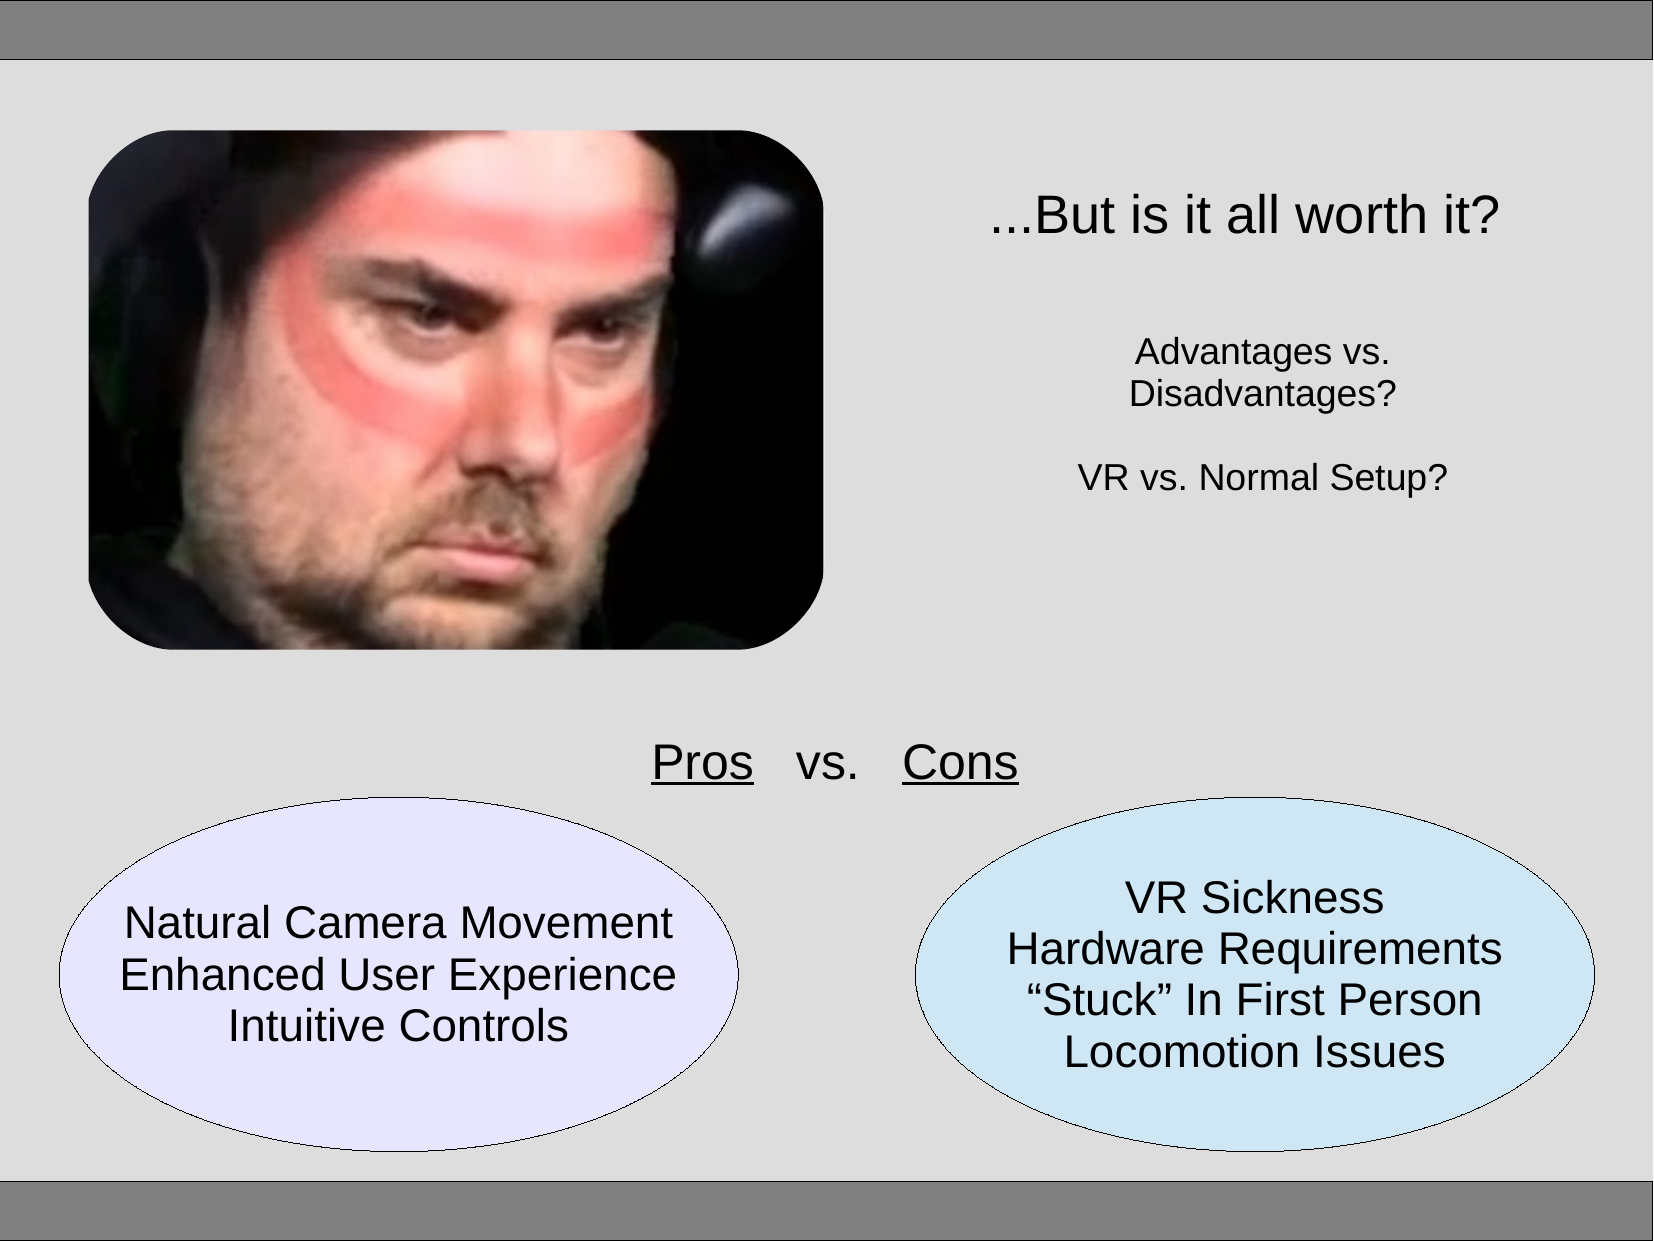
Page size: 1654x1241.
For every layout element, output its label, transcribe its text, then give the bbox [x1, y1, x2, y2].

text_box [0, 1181, 1653, 1241]
text_box Advantages vs. Disadvantages? VR vs. Normal Setup? [1062, 323, 1625, 650]
text_box Pros vs. Cons [636, 726, 1034, 798]
text_box Natural Camera Movement Enhanced User Experience Intuitive Controls [59, 797, 739, 1152]
text_box VR Sickness Hardware Requirements “Stuck” In First Person Locomotion Issues [915, 797, 1595, 1152]
text_box [0, 0, 1653, 60]
text_box ...But is it all worth it? [974, 177, 1570, 314]
text_box [88, 130, 825, 650]
